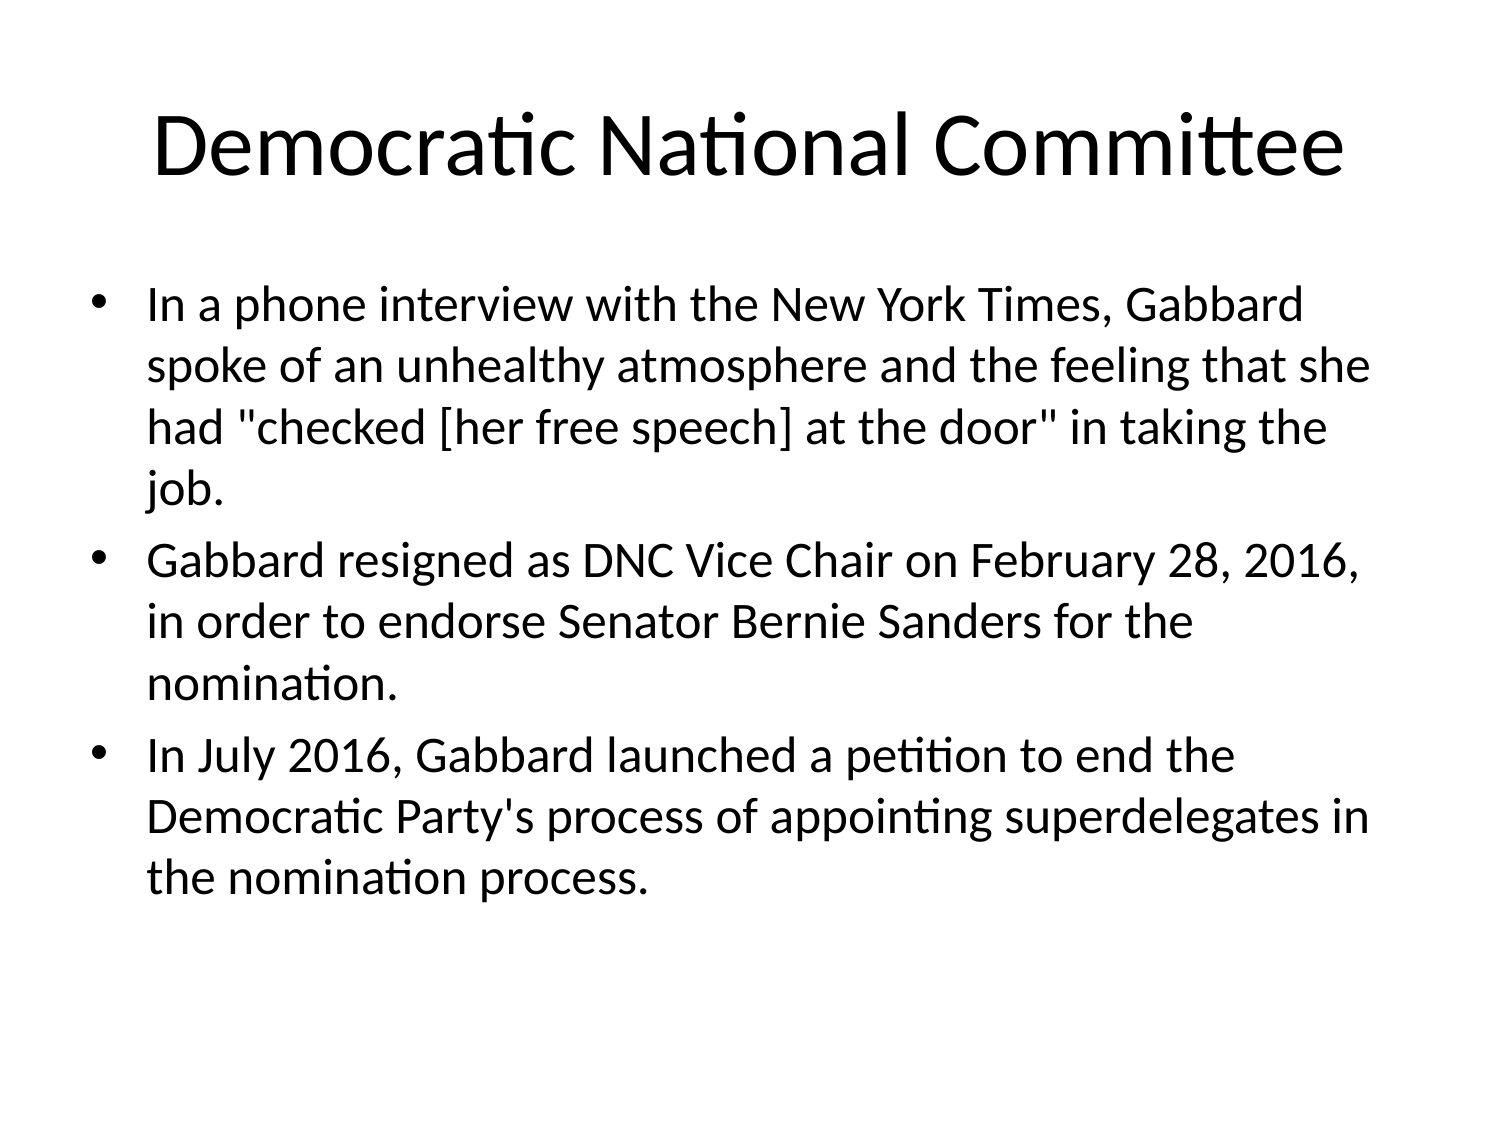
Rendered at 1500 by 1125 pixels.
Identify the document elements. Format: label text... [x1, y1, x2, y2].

list In a phone interview with the New York Times, Gabbard spoke of an unhealthy atmosphere and the feeling that she had "checked [her free speech] at the door" in taking the job. Gabbard resigned as DNC Vice Chair on February 28, 2016, in order to endorse Senator Bernie Sanders for the nomination. In July 2016, Gabbard launched a petition to end the Democratic Party's process of appointing superdelegates in the nomination process. [75, 262, 1425, 1005]
title Democratic National Committee [75, 45, 1425, 233]
